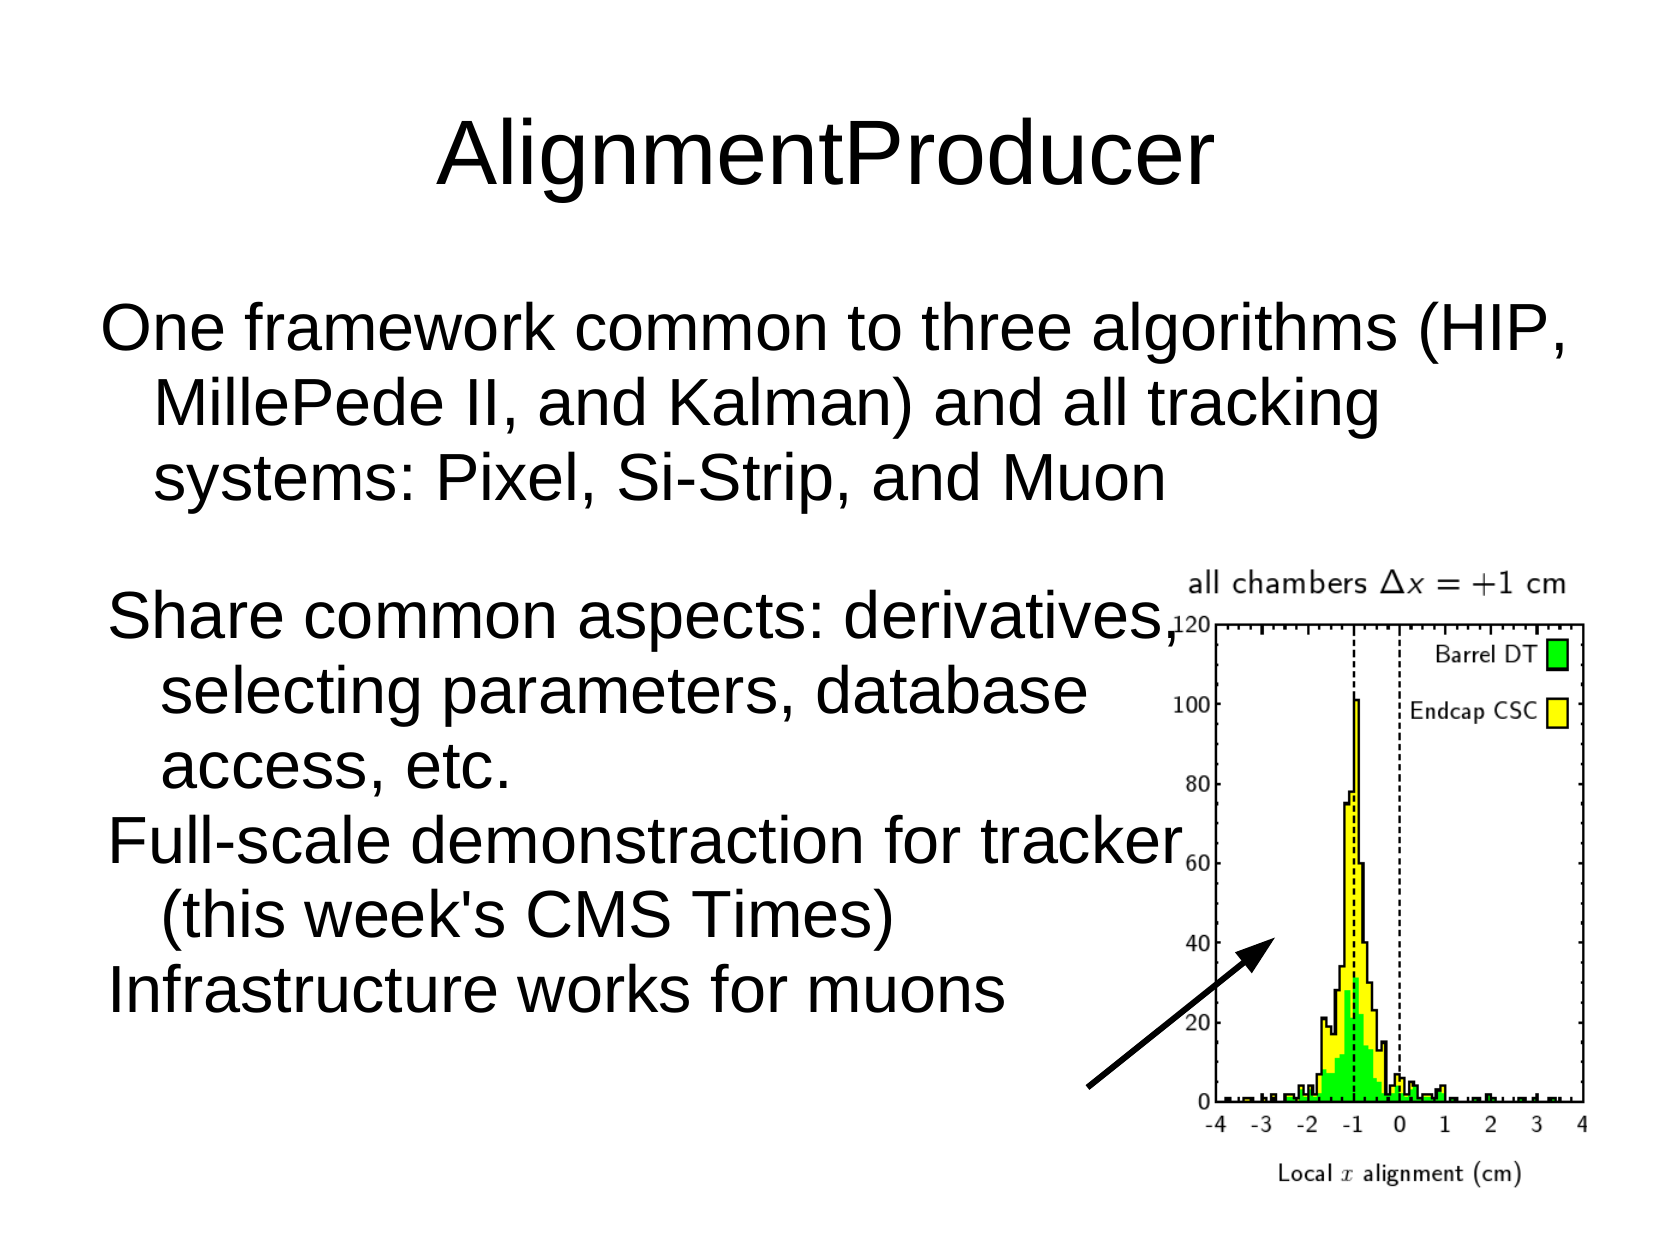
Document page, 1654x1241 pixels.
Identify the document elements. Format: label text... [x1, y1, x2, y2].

picture [1162, 562, 1611, 1201]
title AlignmentProducer [82, 49, 1571, 257]
text_box Share common aspects: derivatives, selecting parameters, database access, etc. Full-scale demonstraction for tracker (this week's CMS Times) Infrastructure works for muons [75, 571, 1238, 1085]
text_box Share common aspects: derivatives, selecting parameters, database access, etc. Full-scale demonstraction for tracker (this week's CMS Times) Infrastructure works for muons [1097, 972, 1238, 1085]
list One framework common to three algorithms (HIP, MillePede II, and Kalman) and all tracking systems: Pixel, Si-Strip, and Muon [82, 290, 1571, 540]
